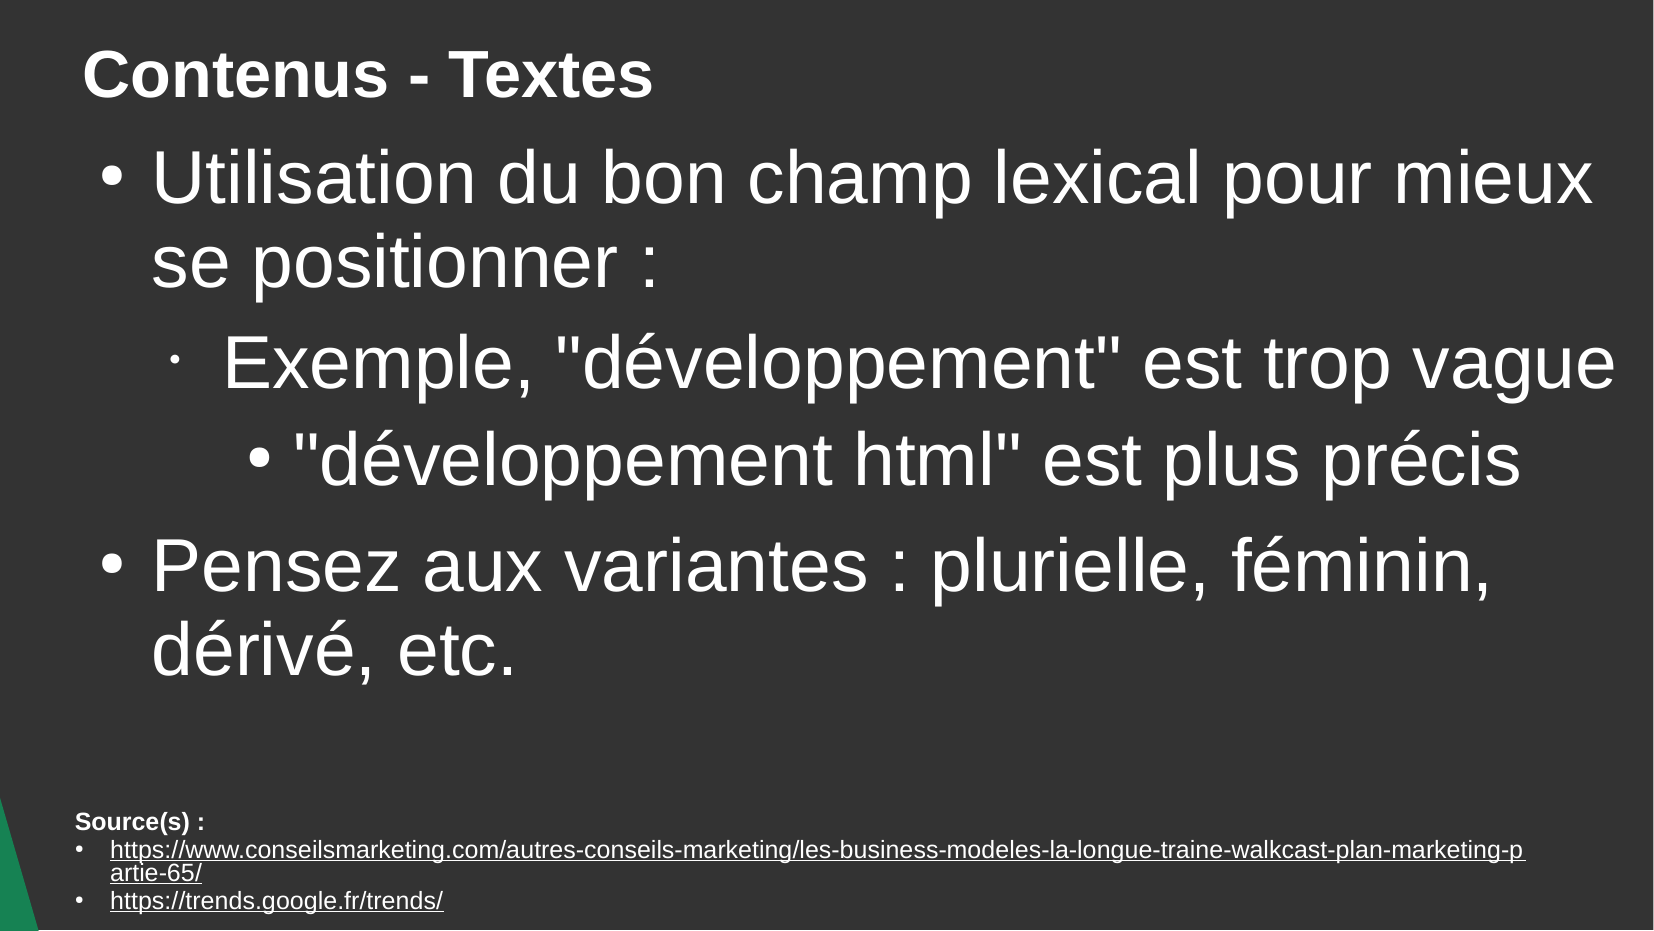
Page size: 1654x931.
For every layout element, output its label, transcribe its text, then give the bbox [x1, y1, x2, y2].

list Utilisation du bon champ lexical pour mieux se positionner : Exemple, "développement" est trop vague "développement html" est plus précis Pensez aux variantes : plurielle, féminin, dérivé, etc. [80, 135, 1630, 733]
text_box Source(s) : https://www.conseilsmarketing.com/autres-conseils-marketing/les-business-modeles-la-longue-traine-walkcast-plan-marketing-partie-65/ https://trends.google.fr/trends/ [60, 787, 1546, 900]
text_box [0, 797, 39, 931]
title Contenus - Textes [82, 36, 1654, 130]
